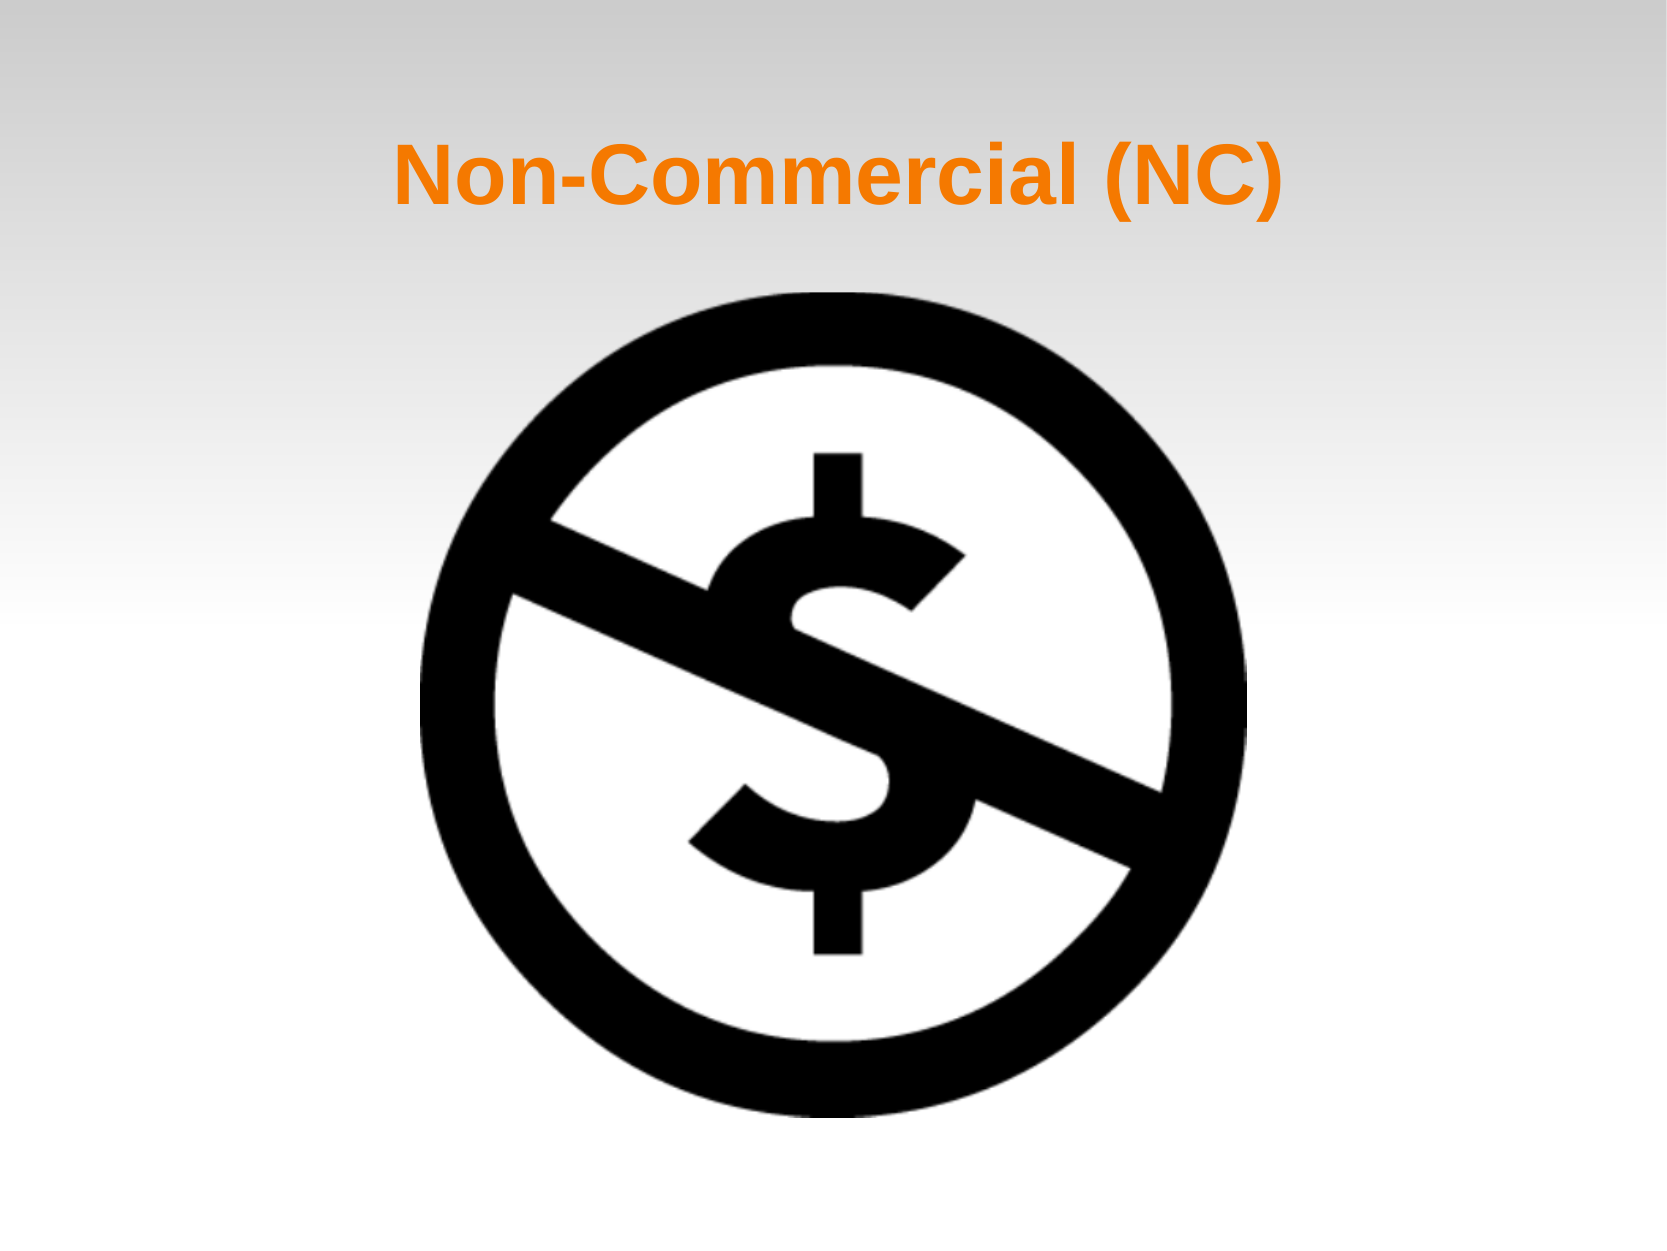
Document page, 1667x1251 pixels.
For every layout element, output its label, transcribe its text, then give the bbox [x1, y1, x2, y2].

picture [0, 0, 1667, 1250]
title Non-Commercial (NC) [83, 51, 1596, 272]
